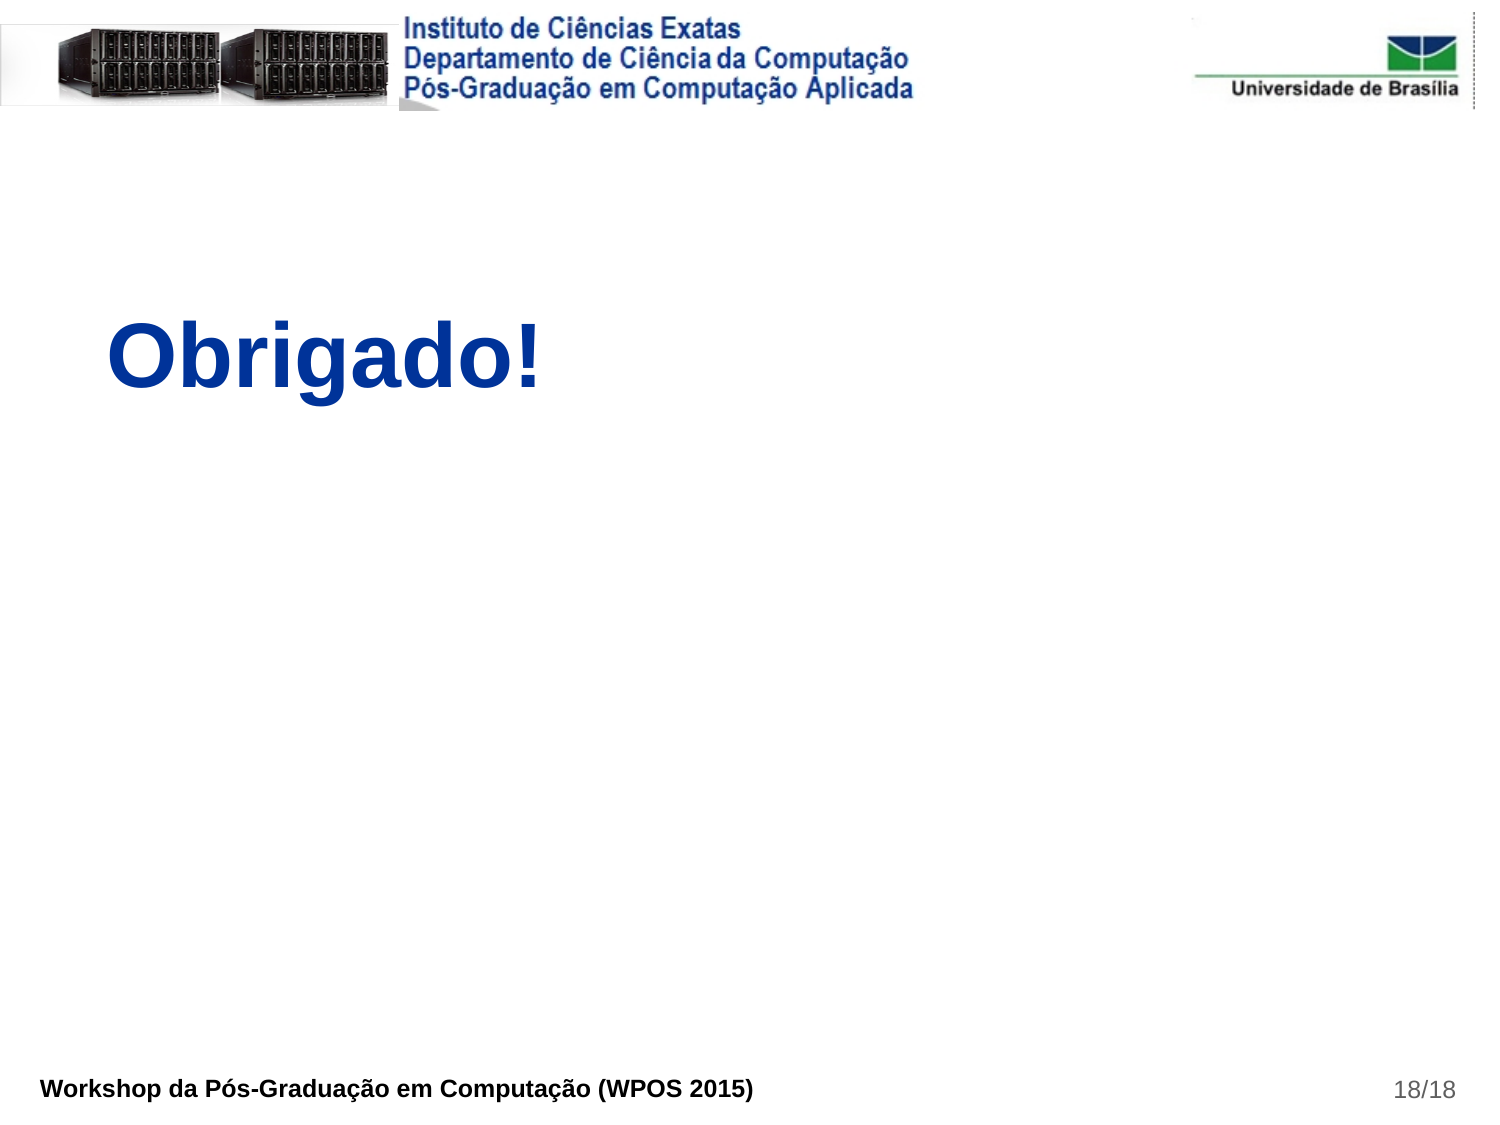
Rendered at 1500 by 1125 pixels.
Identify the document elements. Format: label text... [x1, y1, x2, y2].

list Obrigado! [70, 295, 1406, 1051]
picture [0, 12, 1475, 111]
text_box <number>/18 [1370, 1049, 1487, 1125]
text_box Workshop da Pós-Graduação em Computação (WPOS 2015) [24, 1049, 1370, 1125]
